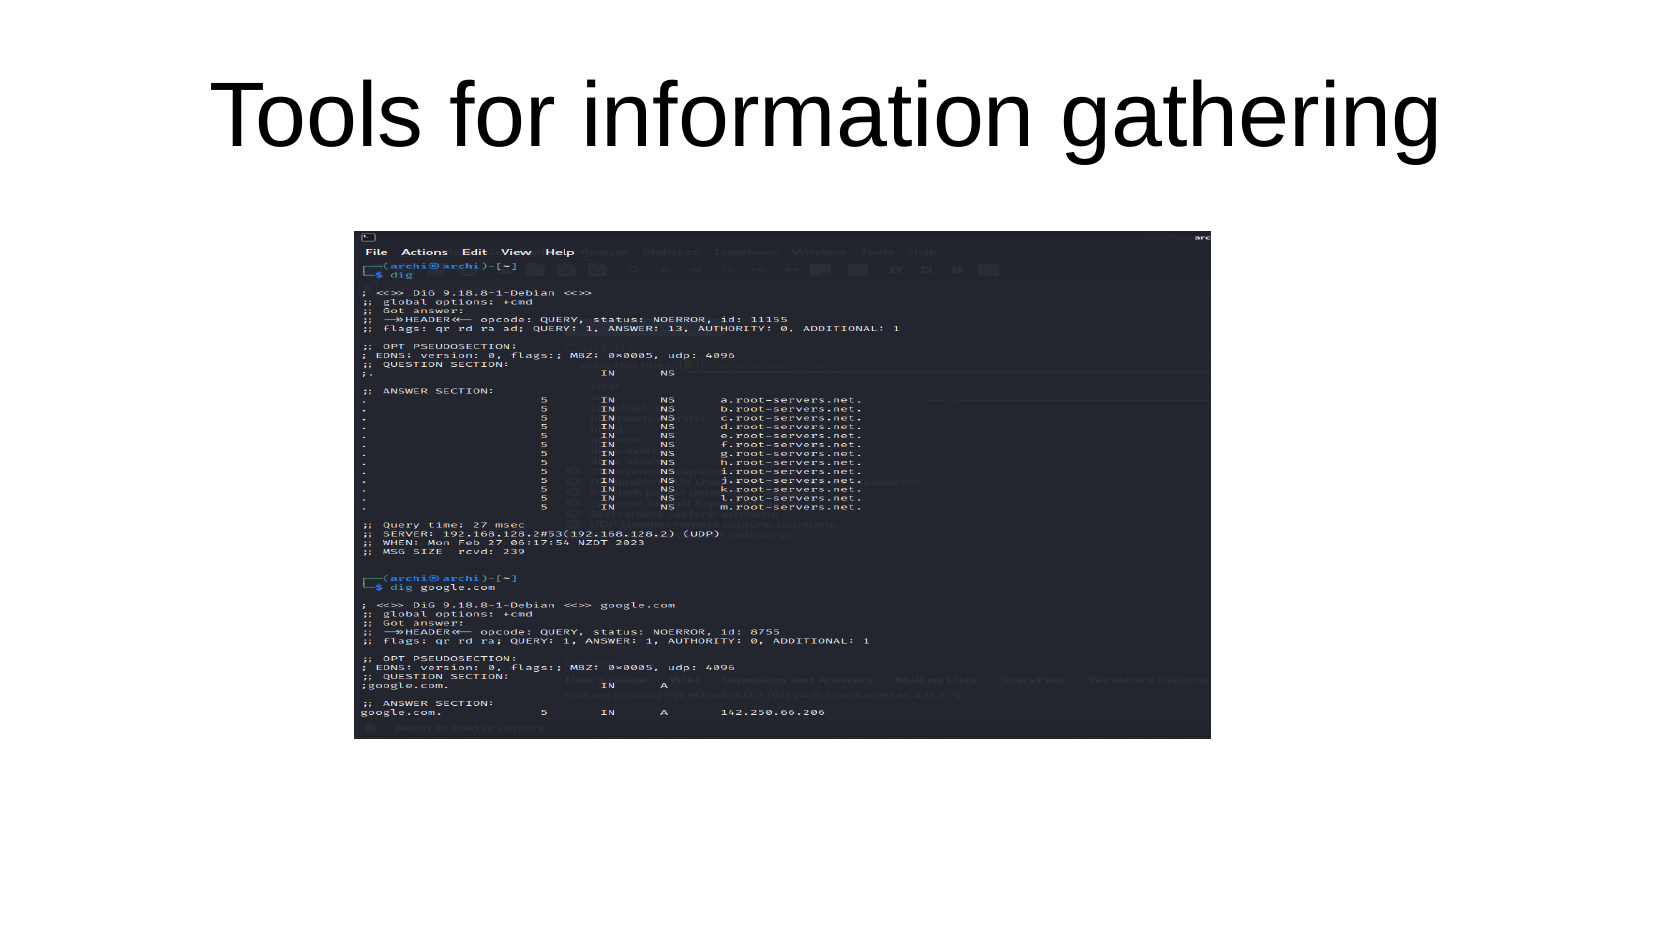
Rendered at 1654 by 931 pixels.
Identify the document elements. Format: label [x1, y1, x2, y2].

picture [354, 231, 1211, 739]
subtitle [82, 0, 1571, 931]
